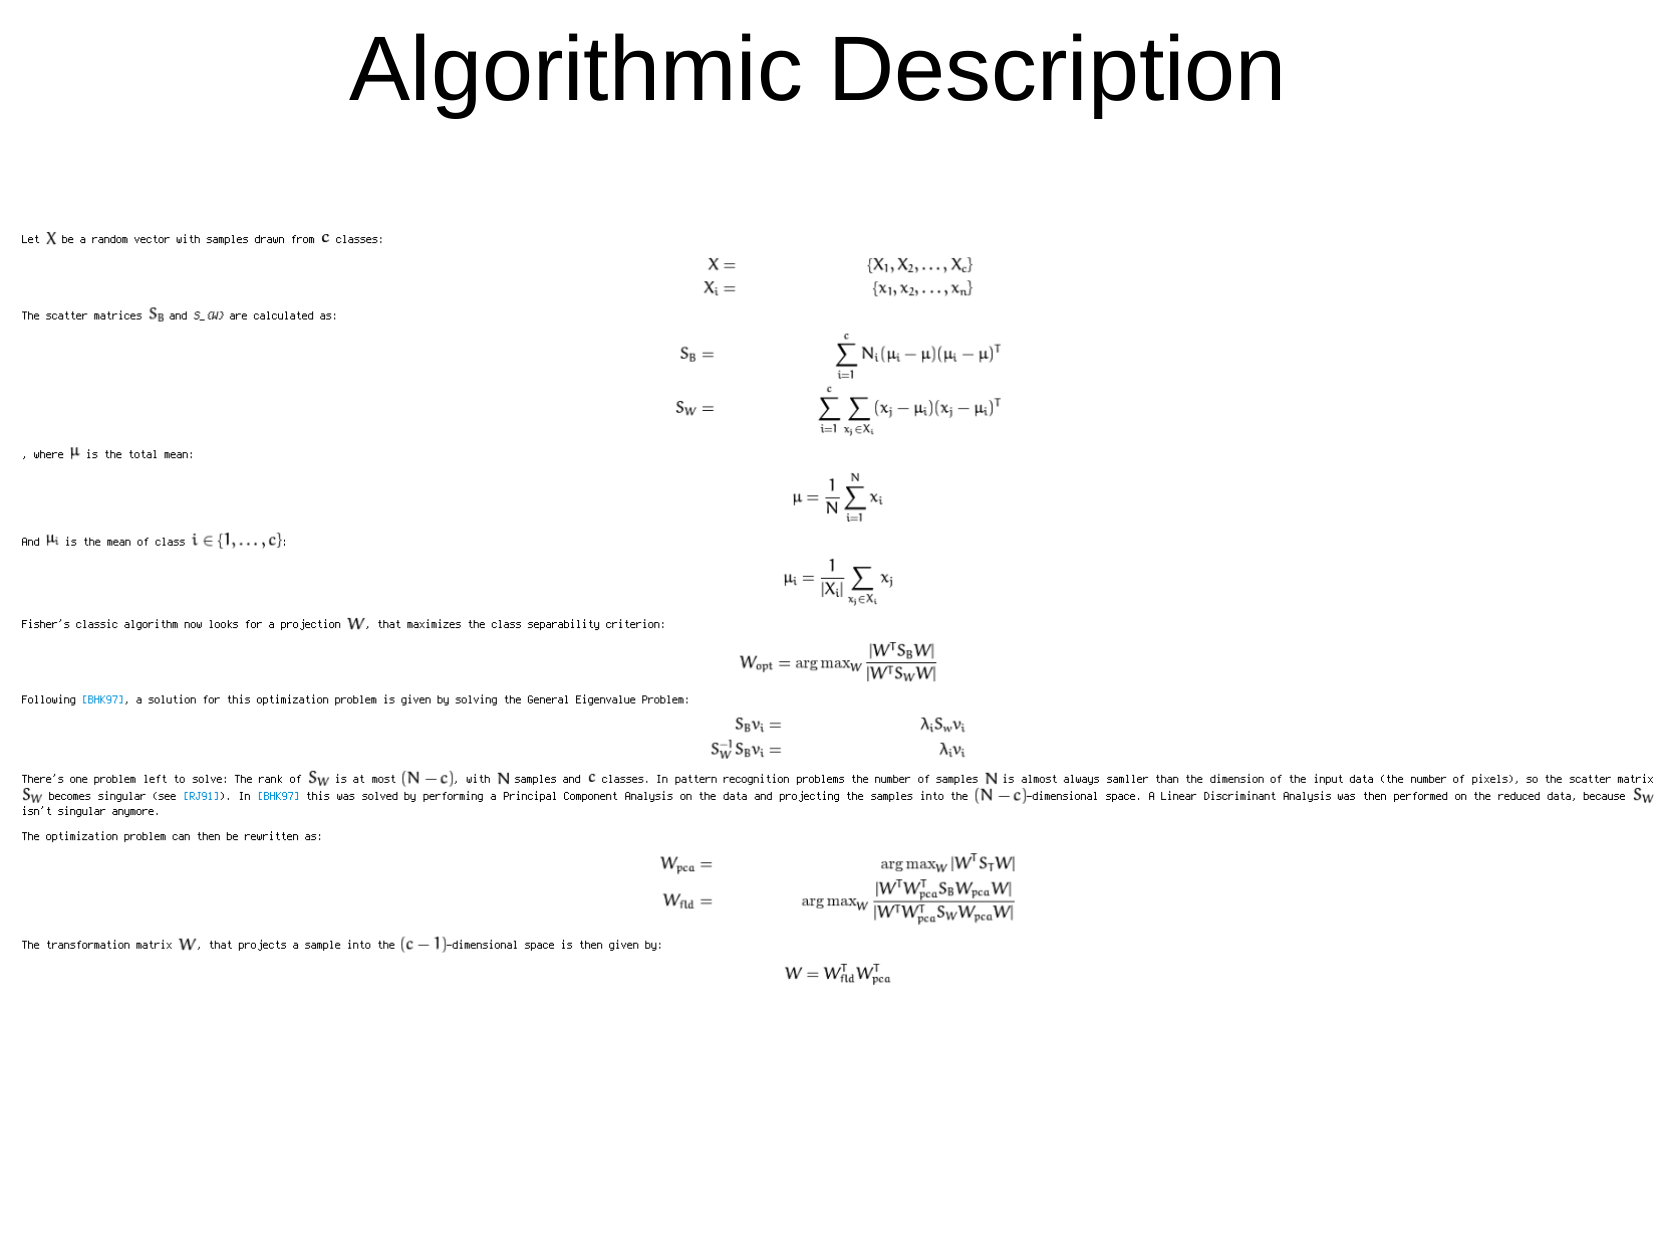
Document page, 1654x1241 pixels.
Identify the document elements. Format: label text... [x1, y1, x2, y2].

picture [5, 221, 1654, 1003]
title Algorithmic Description [75, 17, 1564, 121]
